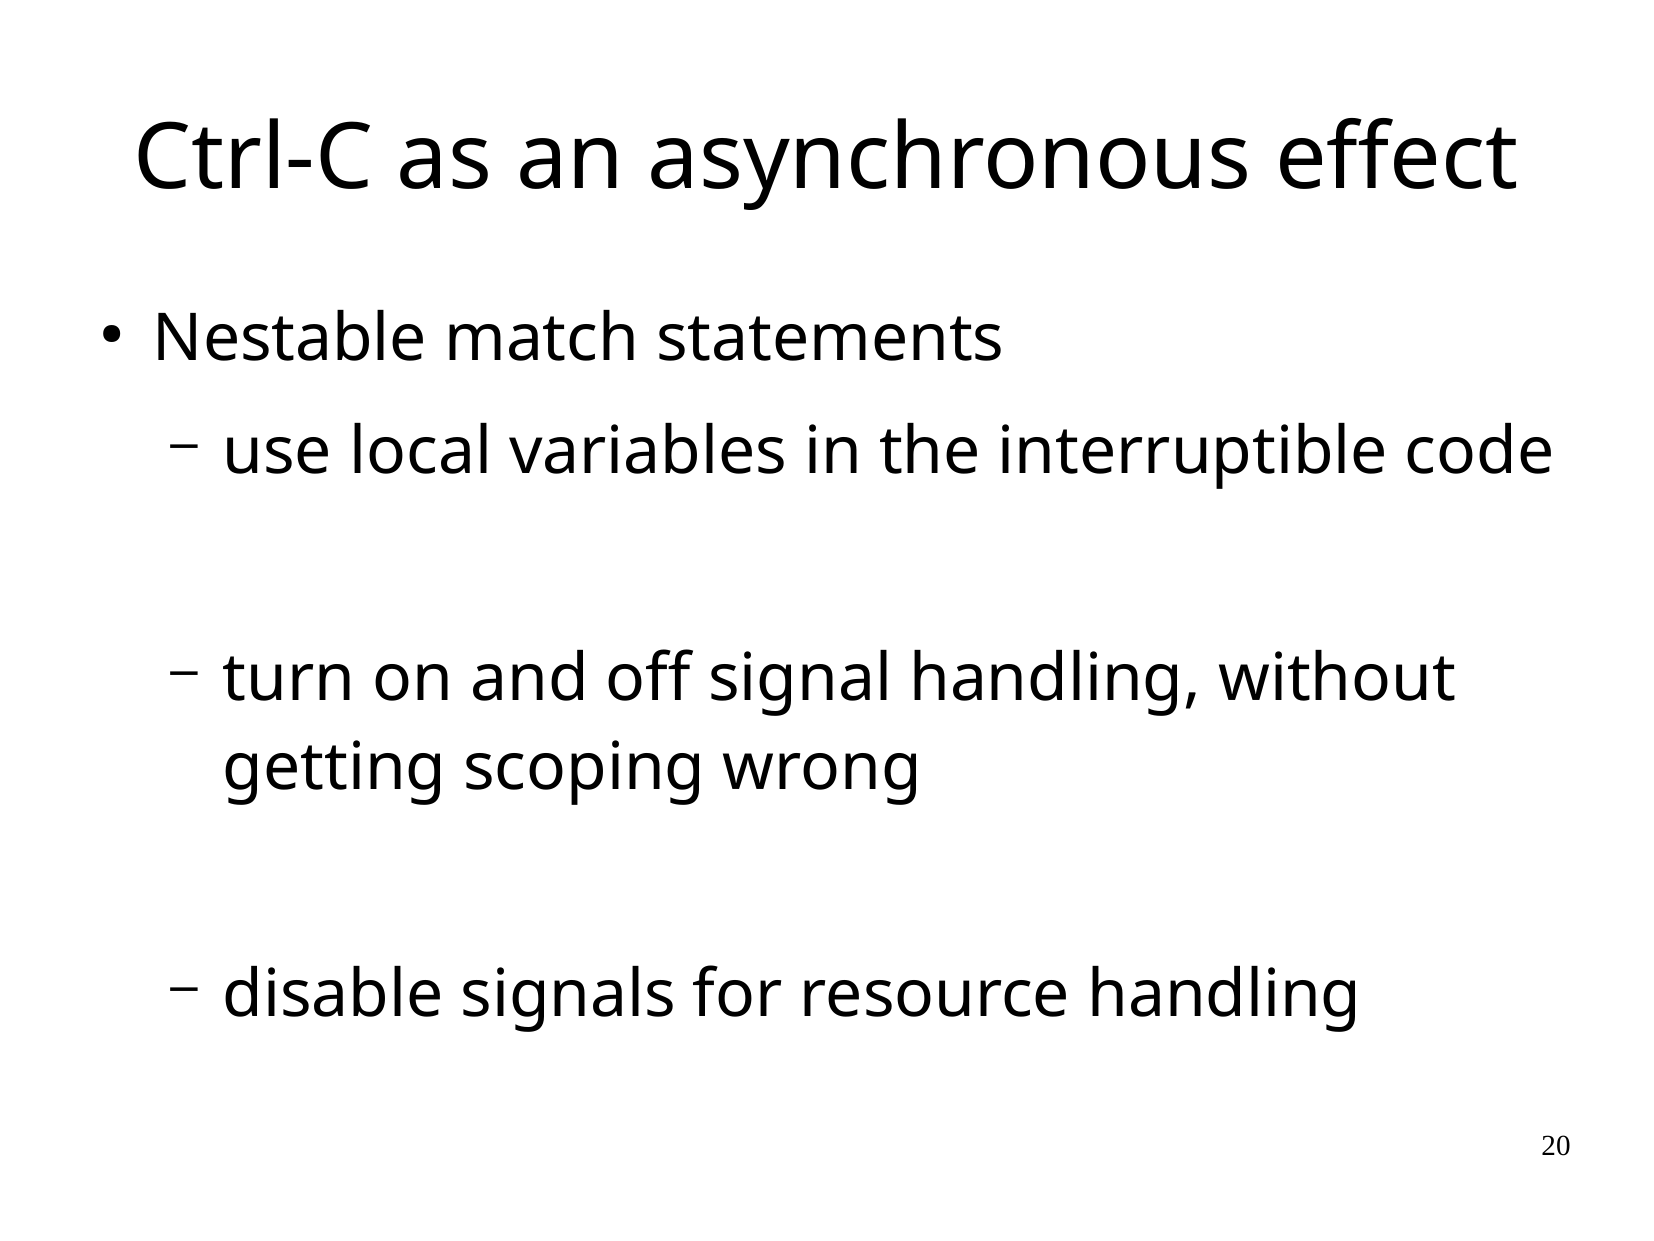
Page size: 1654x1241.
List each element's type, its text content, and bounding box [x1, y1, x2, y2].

list Nestable match statements use local variables in the interruptible code turn on and off signal handling, without getting scoping wrong disable signals for resource handling [82, 290, 1571, 1123]
title Ctrl-C as an asynchronous effect [82, 49, 1571, 257]
